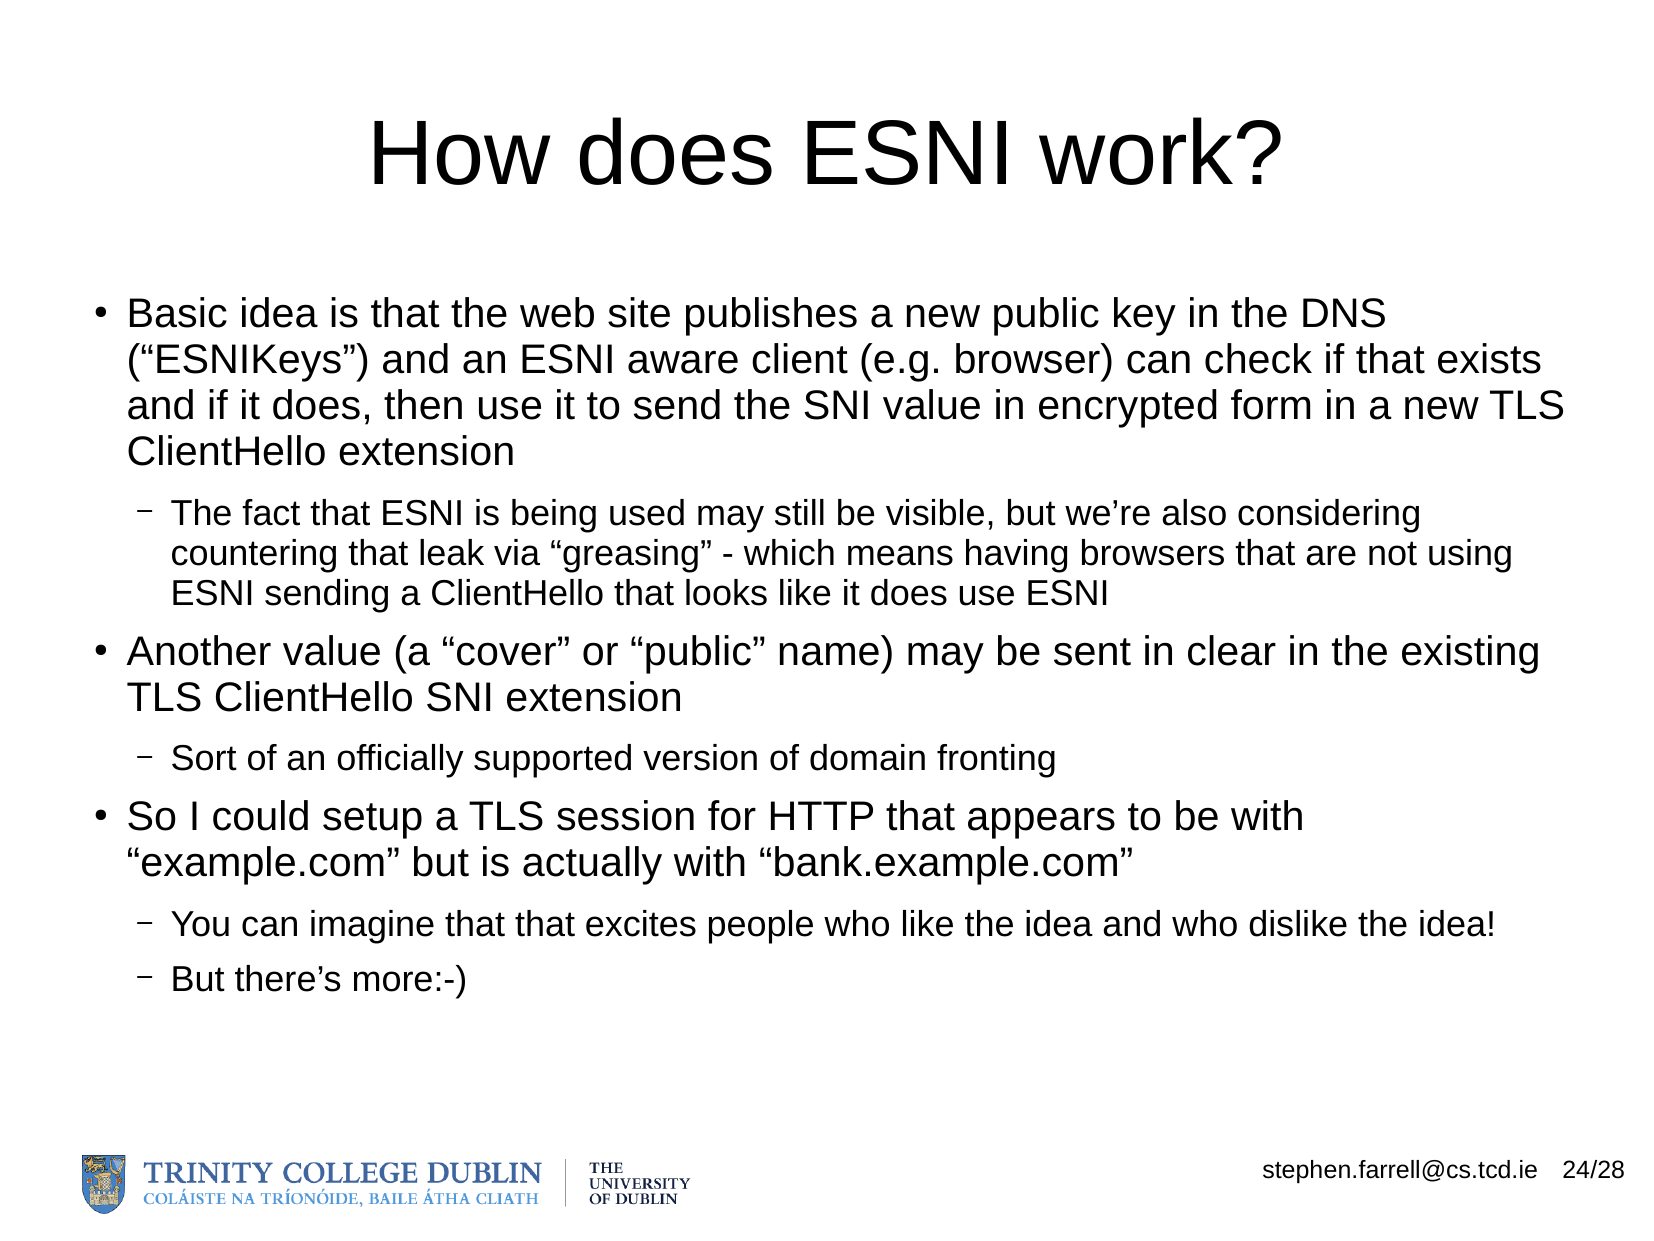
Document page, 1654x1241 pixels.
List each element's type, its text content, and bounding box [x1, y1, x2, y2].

picture [82, 1155, 694, 1214]
title How does ESNI work? [82, 49, 1571, 257]
list Basic idea is that the web site publishes a new public key in the DNS (“ESNIKeys”) and an ESNI aware client (e.g. browser) can check if that exists and if it does, then use it to send the SNI value in encrypted form in a new TLS ClientHello extension The fact that ESNI is being used may still be visible, but we’re also considering countering that leak via “greasing” - which means having browsers that are not using ESNI sending a ClientHello that looks like it does use ESNI Another value (a “cover” or “public” name) may be sent in clear in the existing TLS ClientHello SNI extension Sort of an officially supported version of domain fronting So I could setup a TLS session for HTTP that appears to be with “example.com” but is actually with “bank.example.com” You can imagine that that excites people who like the idea and who dislike the idea! But there’s more:-) [82, 290, 1571, 1010]
